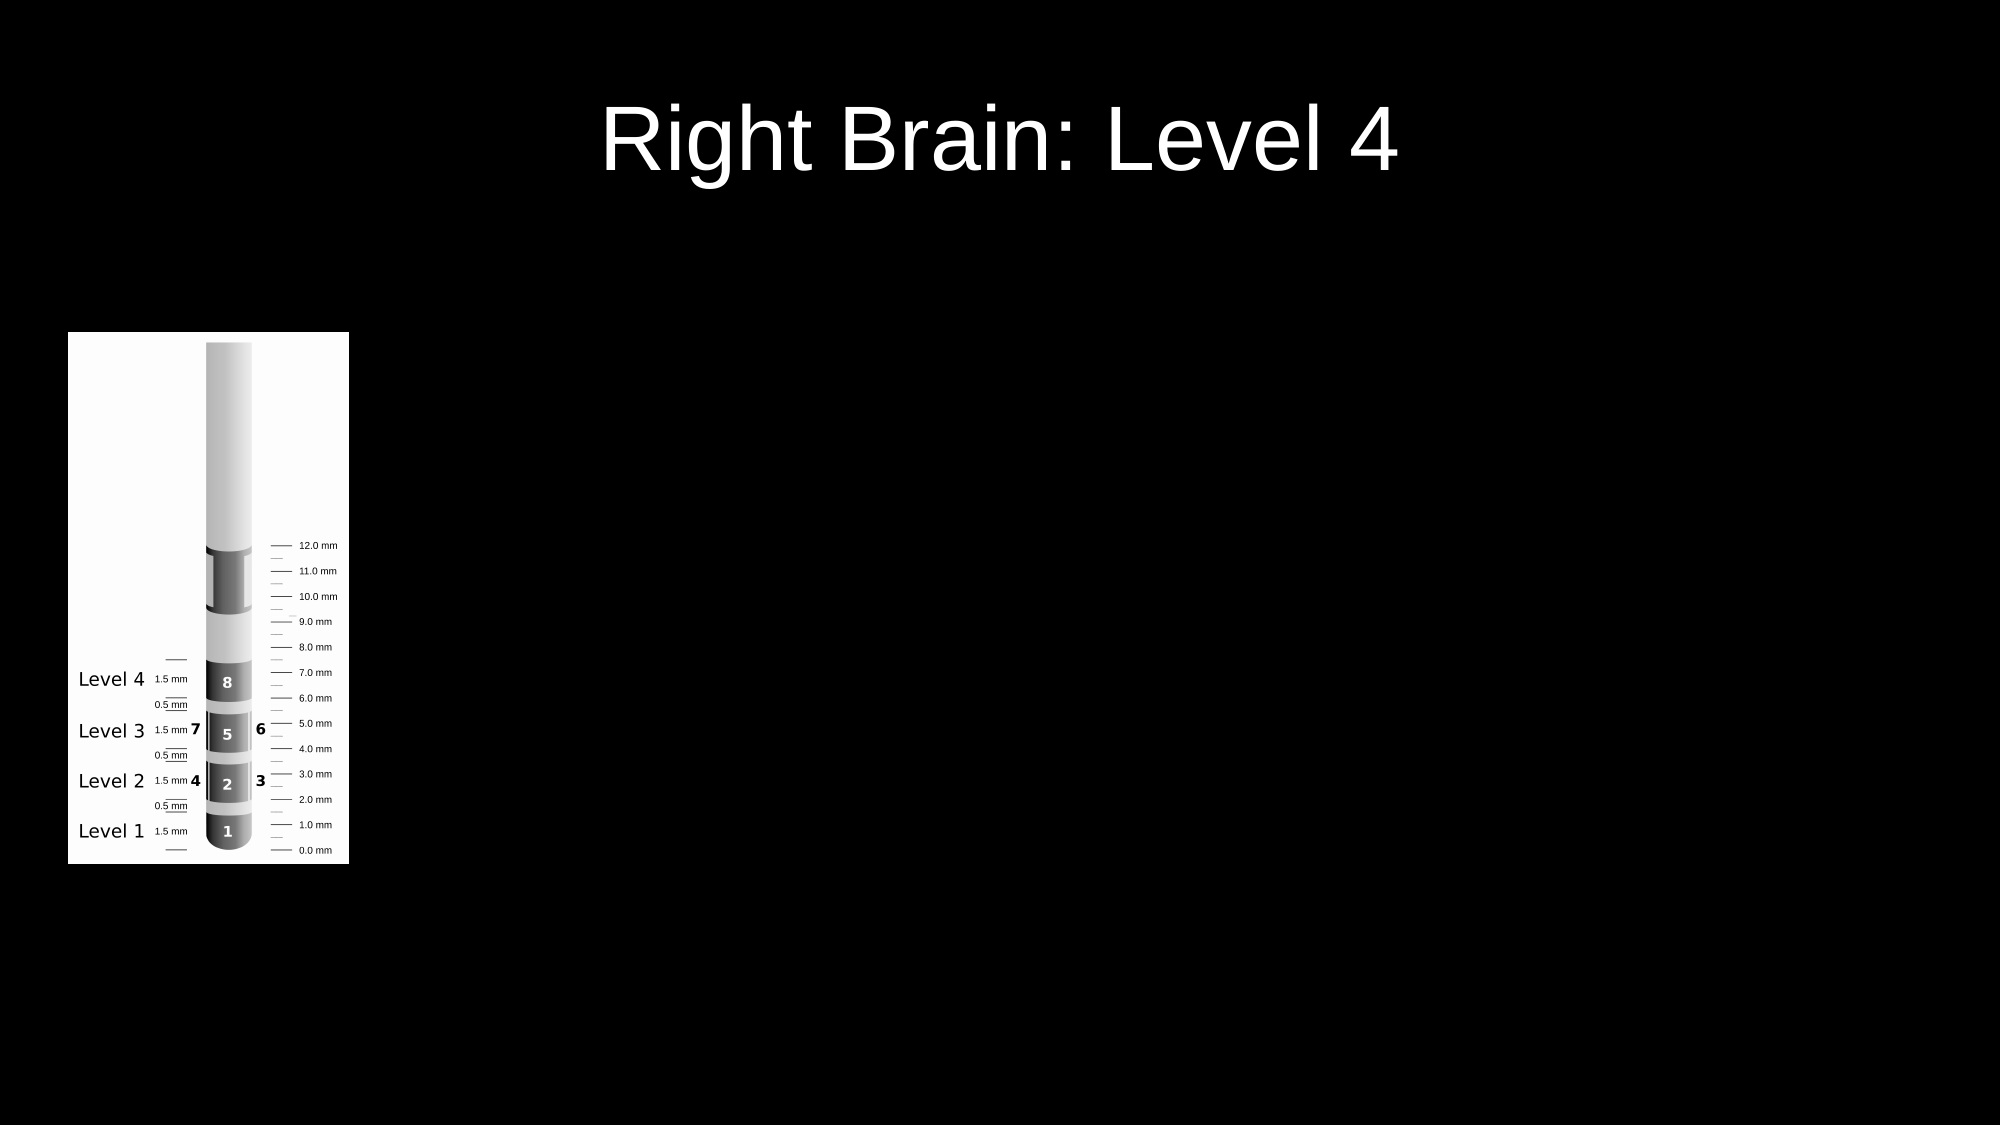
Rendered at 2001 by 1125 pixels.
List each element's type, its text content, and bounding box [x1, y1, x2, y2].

picture [68, 332, 349, 864]
title Right Brain: Level 4 [99, 44, 1900, 233]
